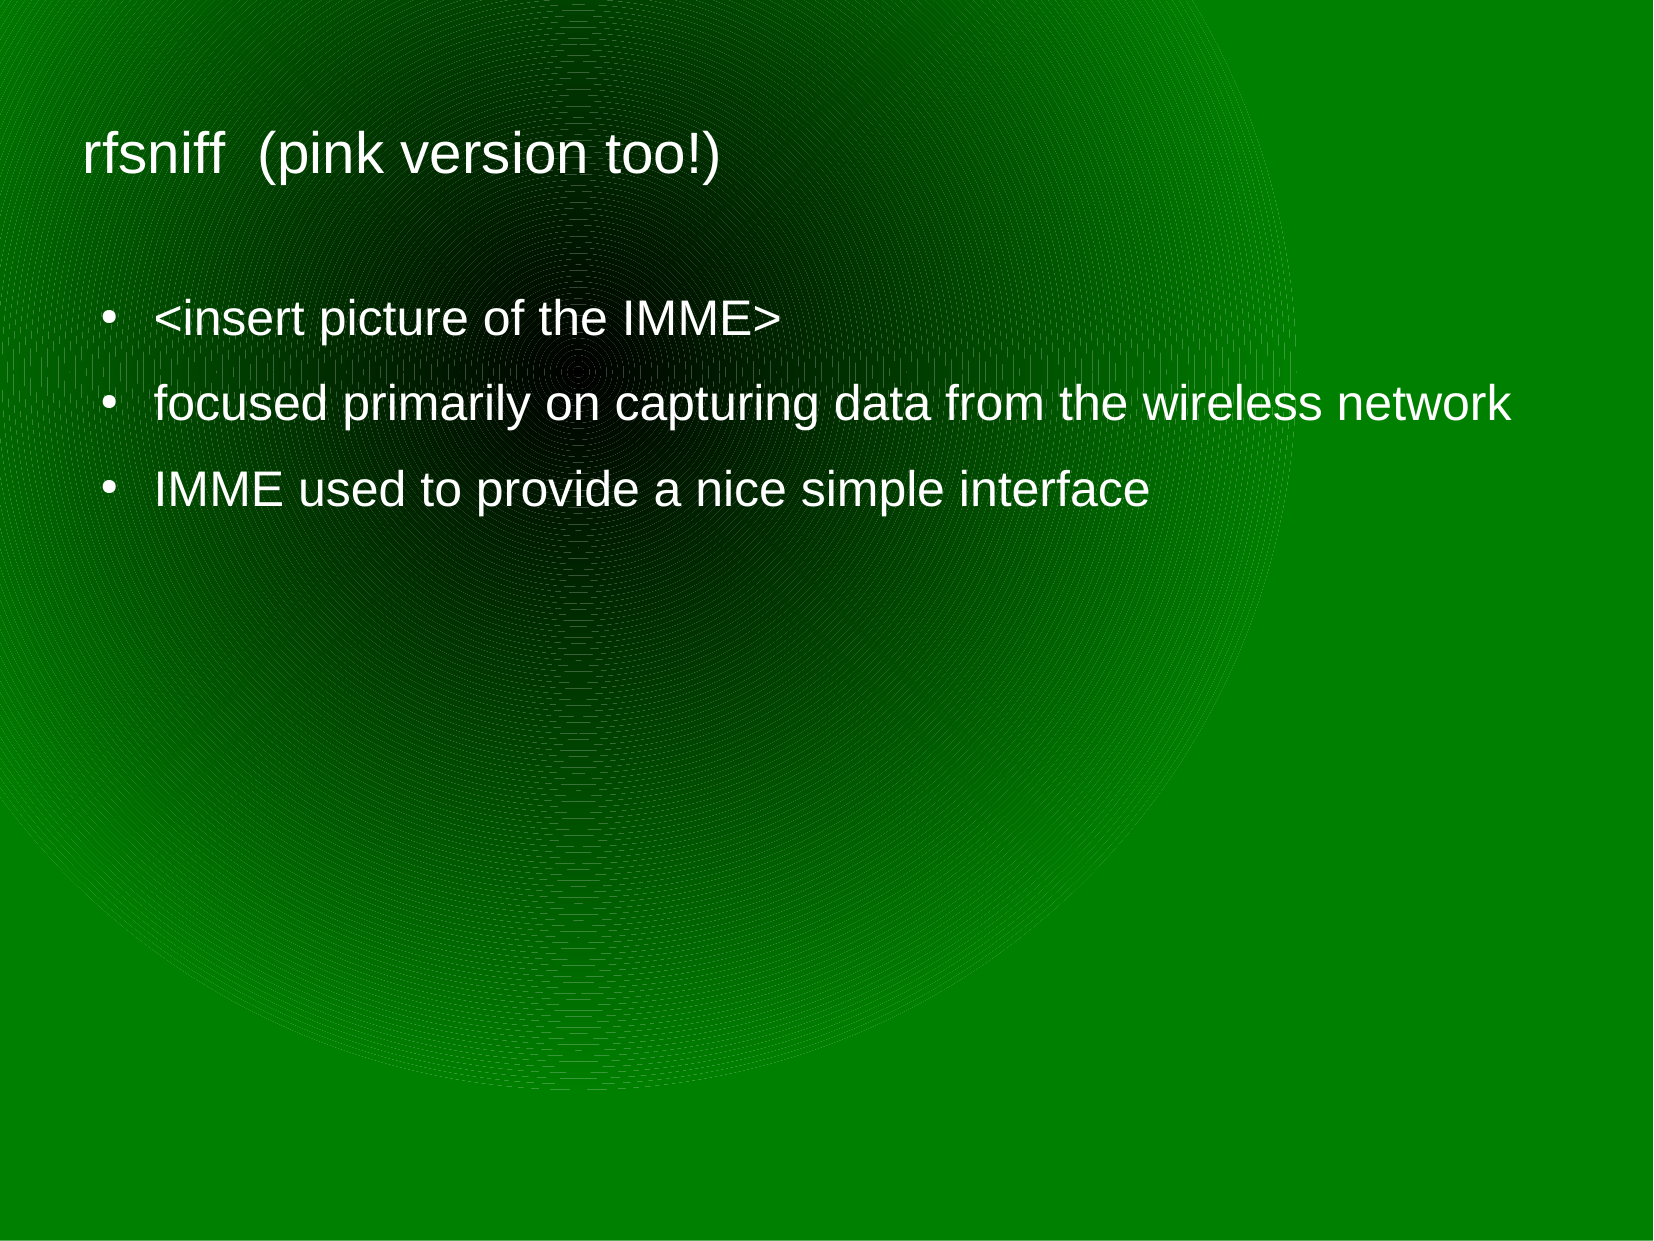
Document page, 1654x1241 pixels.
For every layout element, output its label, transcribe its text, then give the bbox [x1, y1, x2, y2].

title rfsniff (pink version too!) [82, 49, 1571, 257]
list <insert picture of the IMME> focused primarily on capturing data from the wireless network IMME used to provide a nice simple interface [82, 290, 1571, 1109]
